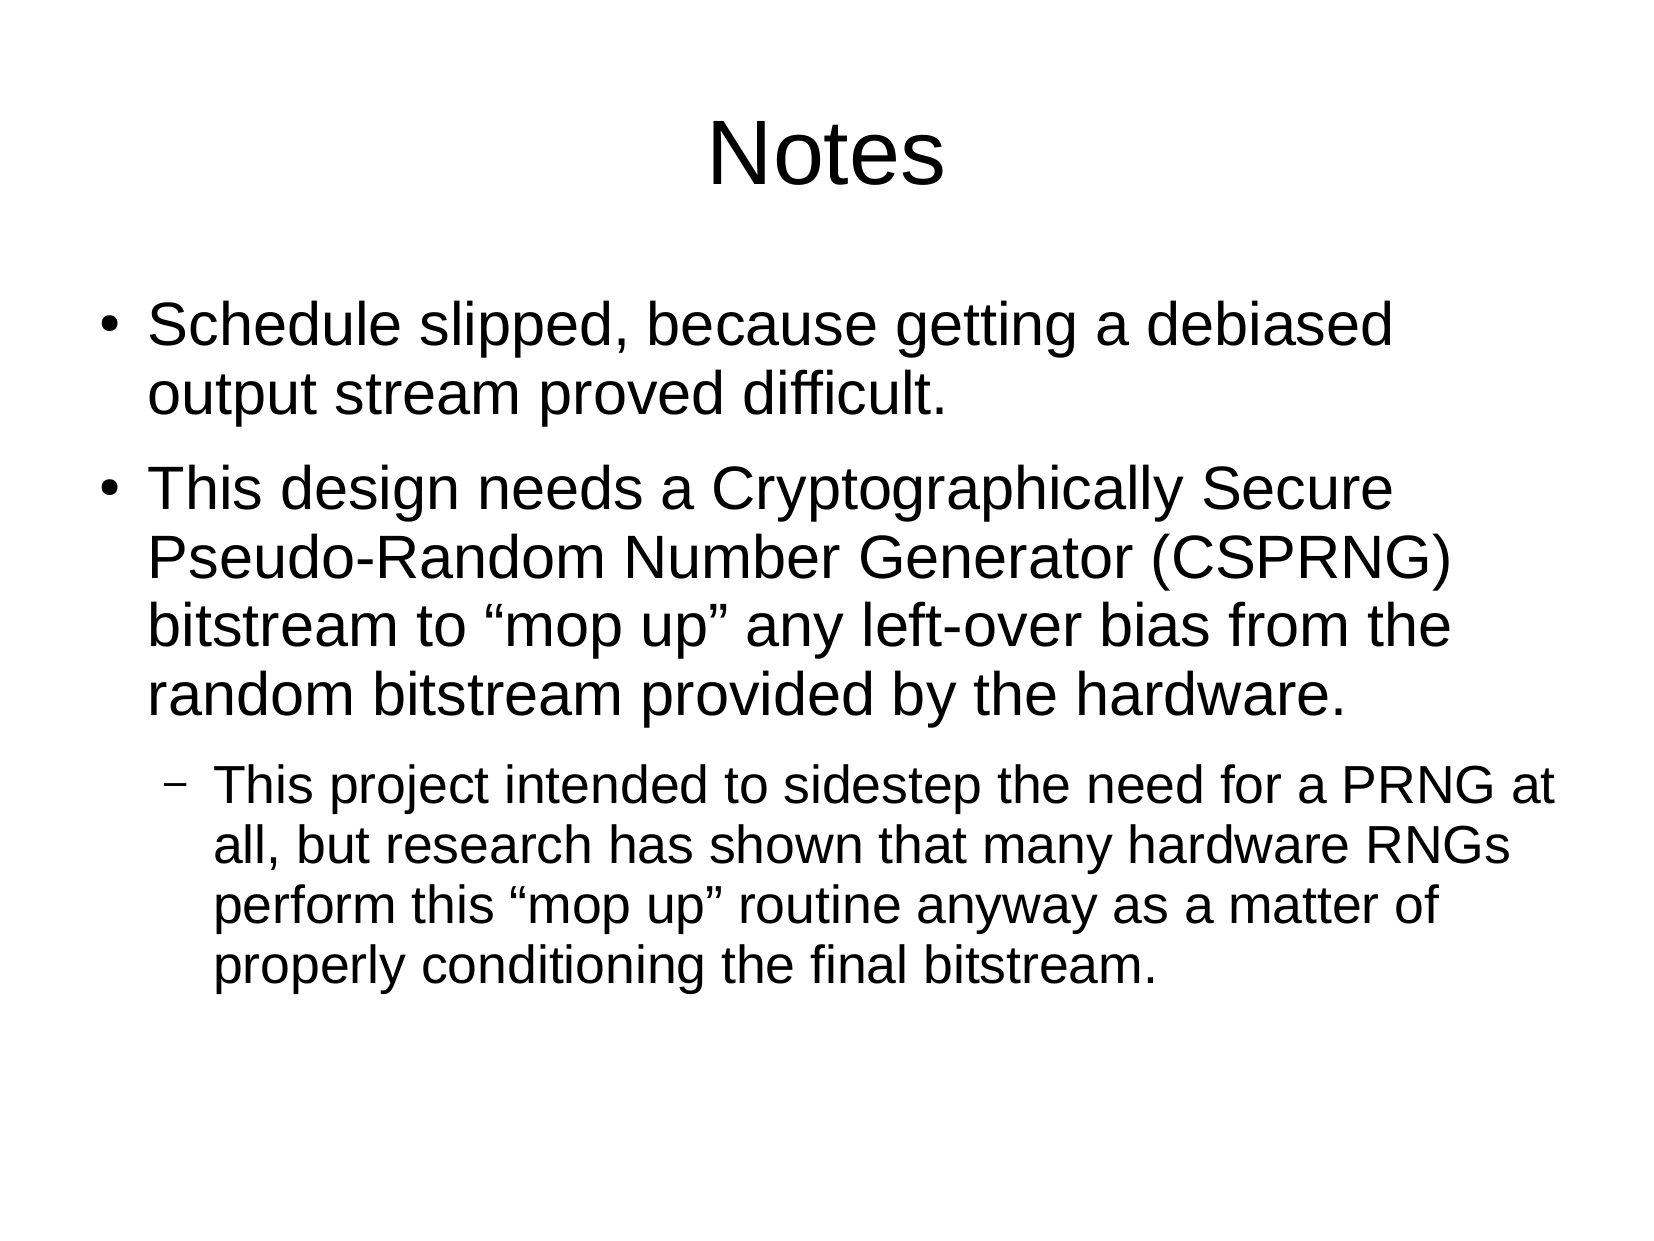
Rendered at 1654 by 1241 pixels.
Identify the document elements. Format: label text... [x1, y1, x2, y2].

list Schedule slipped, because getting a debiased output stream proved difficult. This design needs a Cryptographically Secure Pseudo-Random Number Generator (CSPRNG) bitstream to “mop up” any left-over bias from the random bitstream provided by the hardware. This project intended to sidestep the need for a PRNG at all, but research has shown that many hardware RNGs perform this “mop up” routine anyway as a matter of properly conditioning the final bitstream. [82, 290, 1571, 1010]
title Notes [82, 49, 1571, 257]
